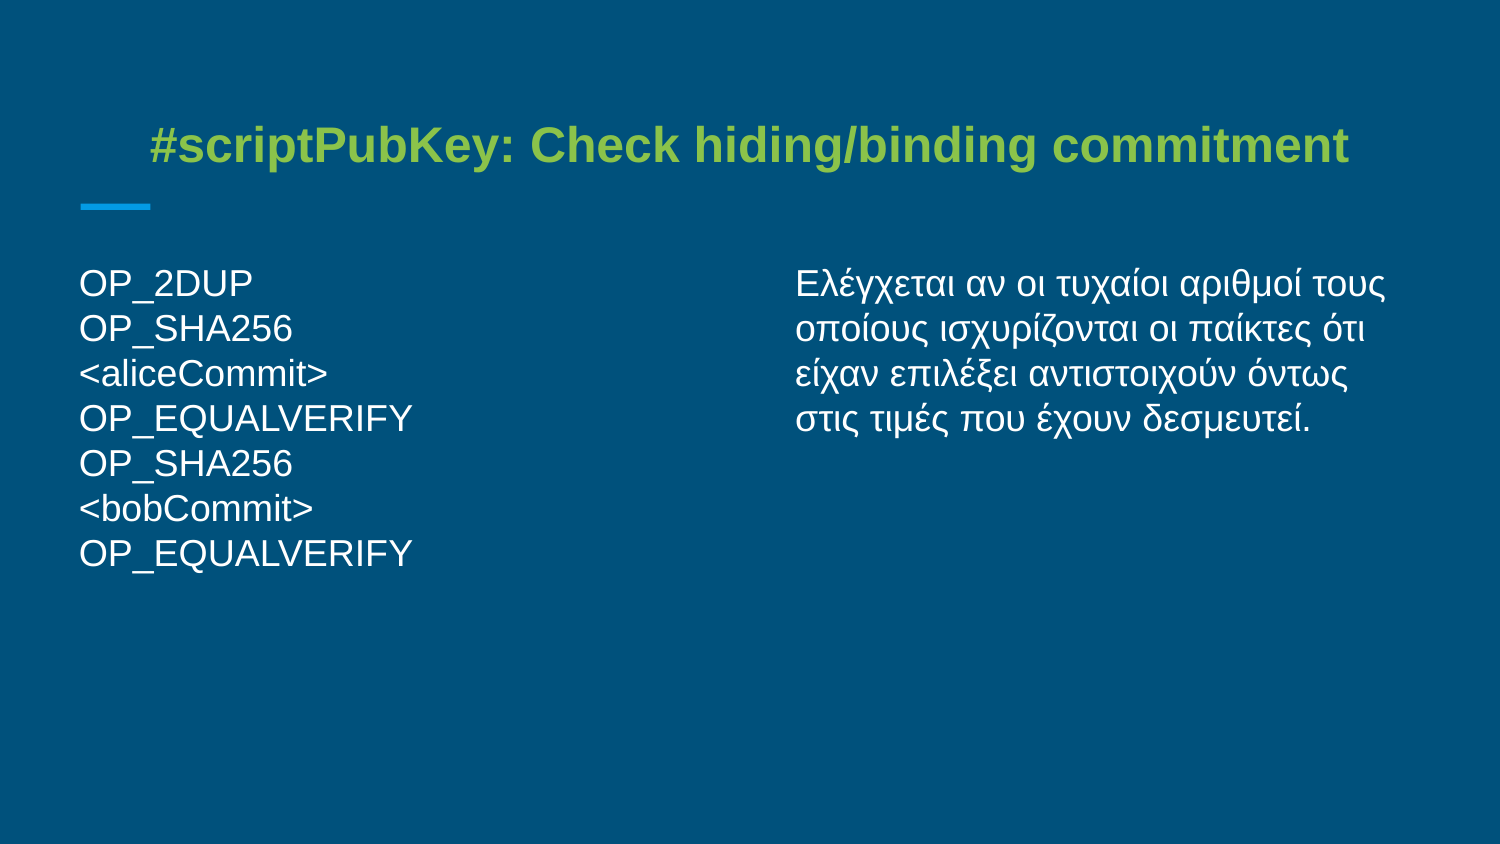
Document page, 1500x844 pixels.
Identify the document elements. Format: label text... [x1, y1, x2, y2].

list OP_2DUP OP_SHA256 <aliceCommit> OP_EQUALVERIFY OP_SHA256 <bobCommit> OP_EQUALVERIFY [63, 244, 720, 750]
list Ελέγχεται αν οι τυχαίοι αριθμοί τους οποίους ισχυρίζονται οι παίκτες ότι είχαν επιλέξει αντιστοιχούν όντως στις τιμές που έχουν δεσμευτεί. [780, 244, 1437, 750]
title #scriptPubKey: Check hiding/binding commitment [63, 75, 1437, 188]
